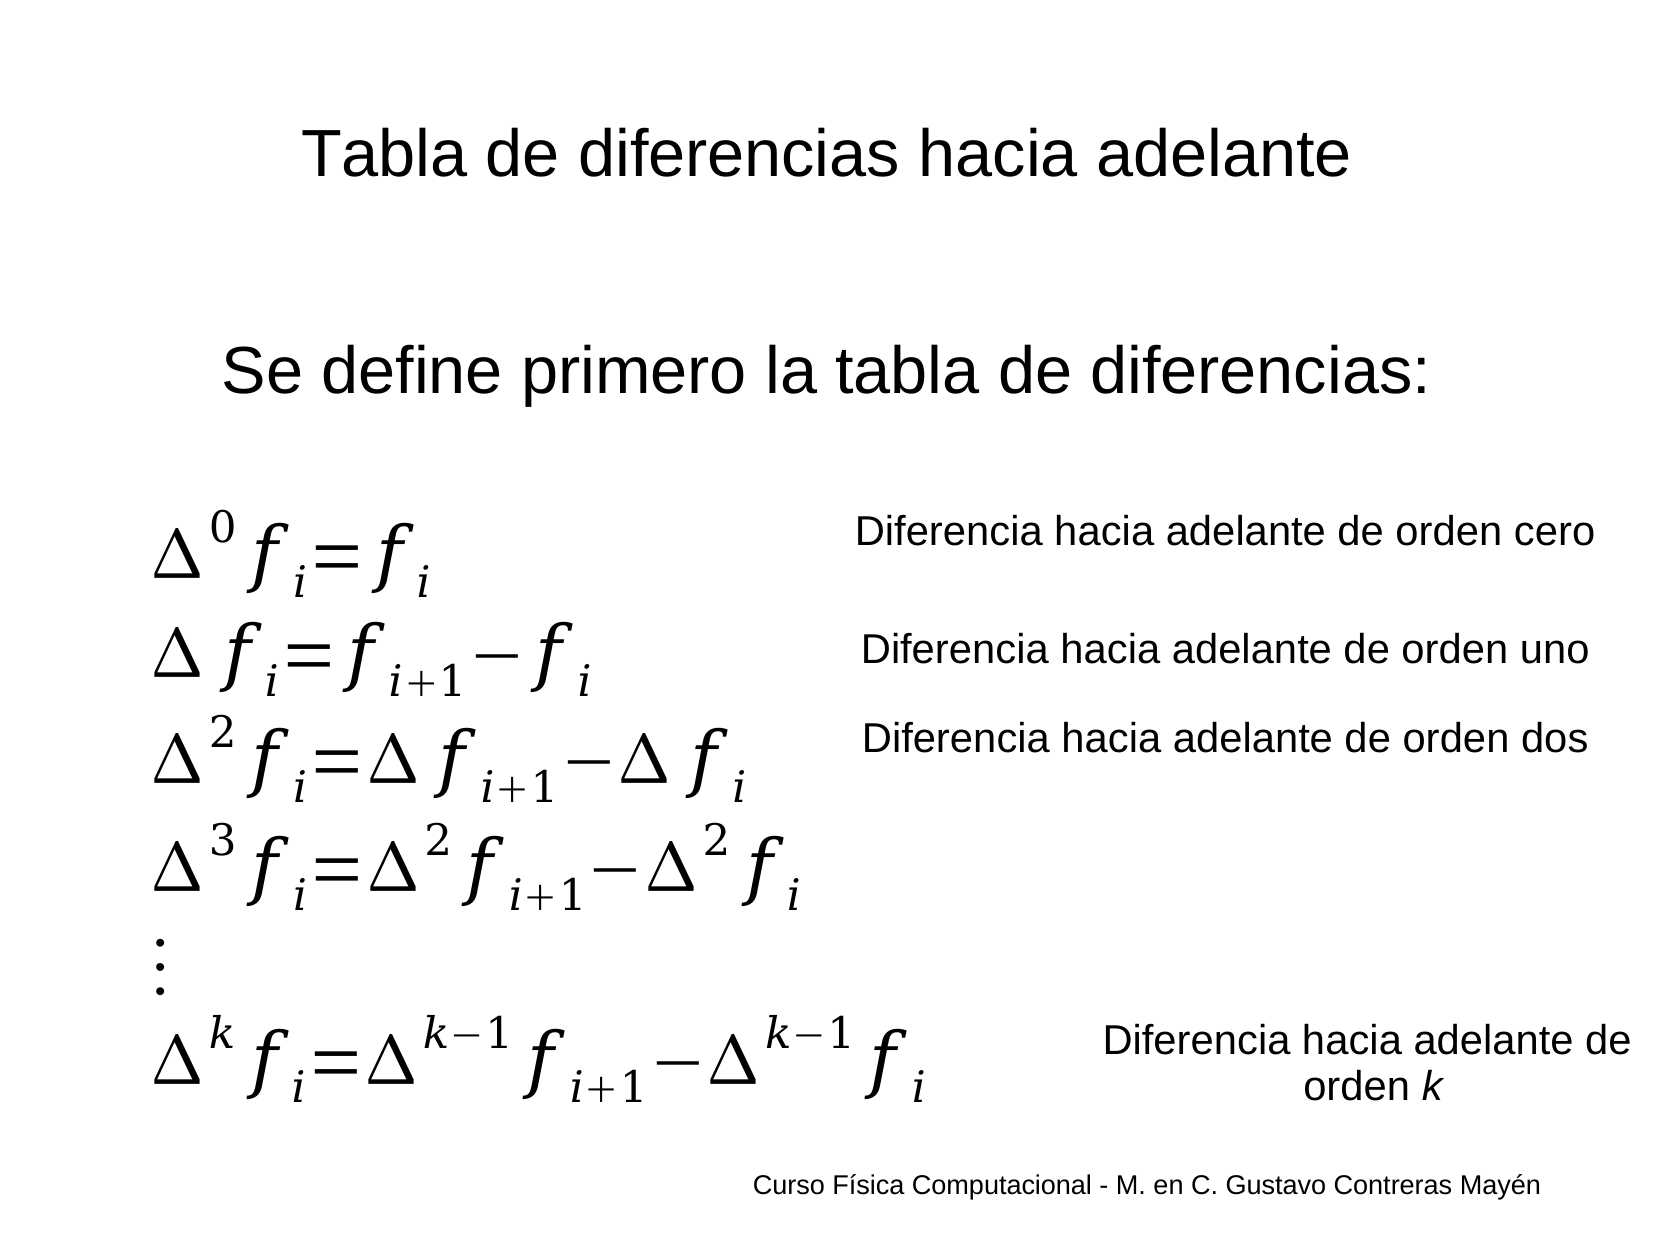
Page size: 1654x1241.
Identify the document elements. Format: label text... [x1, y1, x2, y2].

chart [133, 501, 932, 1114]
text_box Diferencia hacia adelante de orden k [974, 1010, 1654, 1116]
text_box Diferencia hacia adelante de orden uno [826, 620, 1625, 679]
subtitle Se define primero la tabla de diferencias: [82, 297, 1571, 443]
text_box Diferencia hacia adelante de orden dos [826, 708, 1625, 768]
title Tabla de diferencias hacia adelante [82, 49, 1571, 257]
text_box Diferencia hacia adelante de orden cero [826, 501, 1625, 561]
